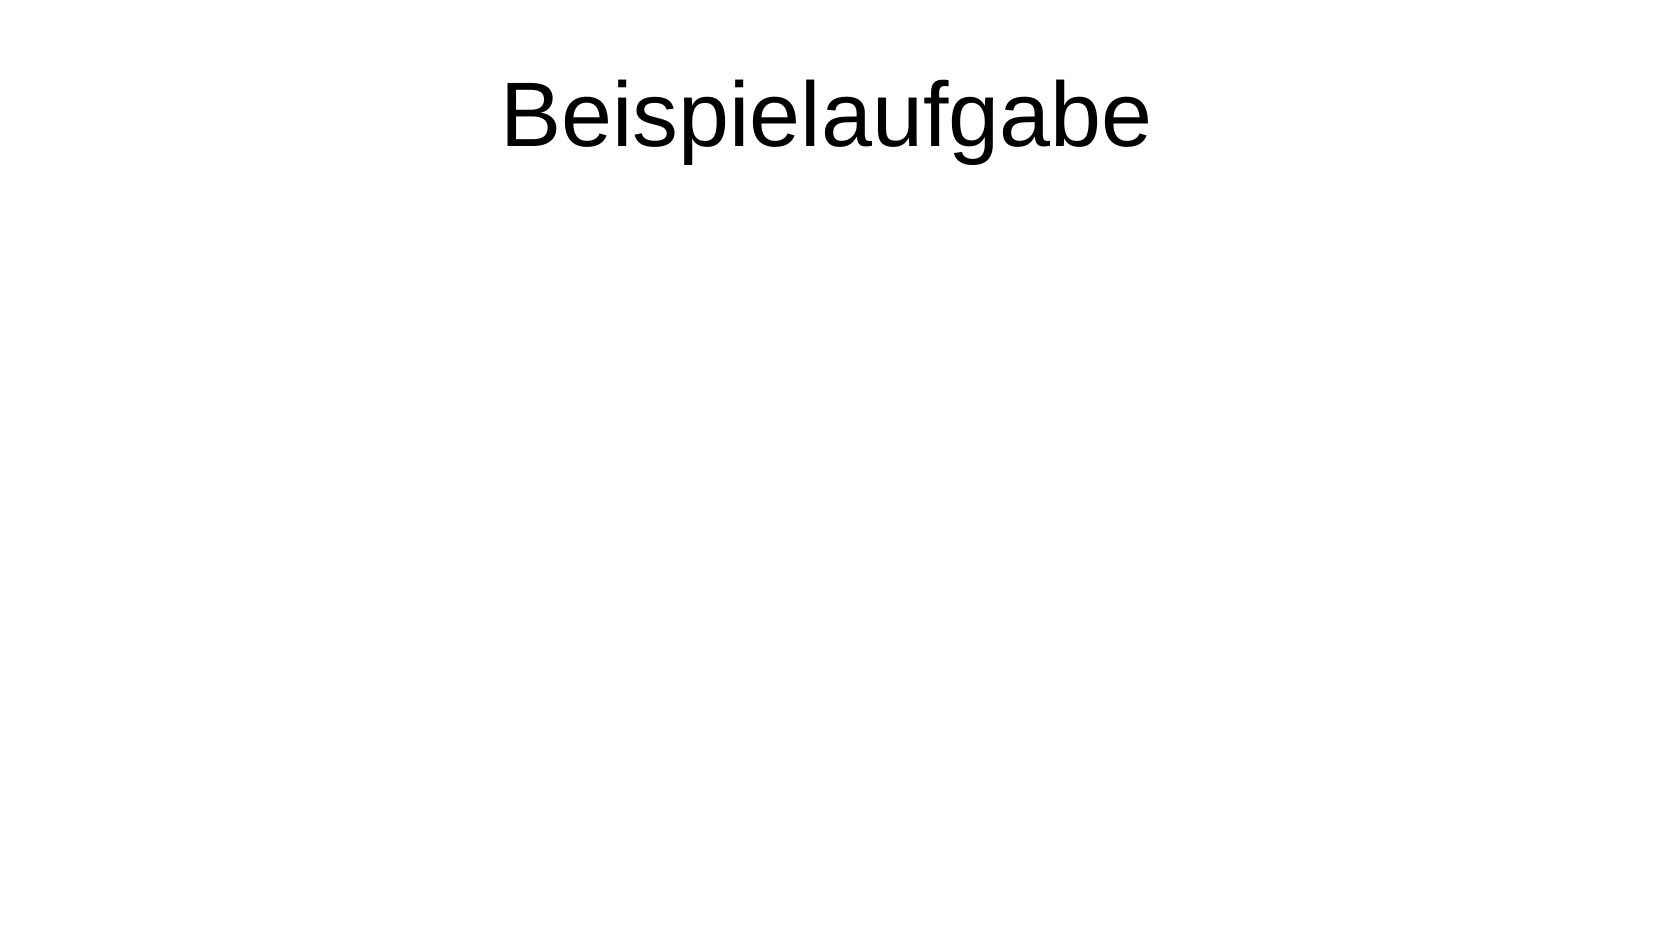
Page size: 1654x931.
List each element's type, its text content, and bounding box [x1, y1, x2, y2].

title Beispielaufgabe [82, 37, 1571, 193]
